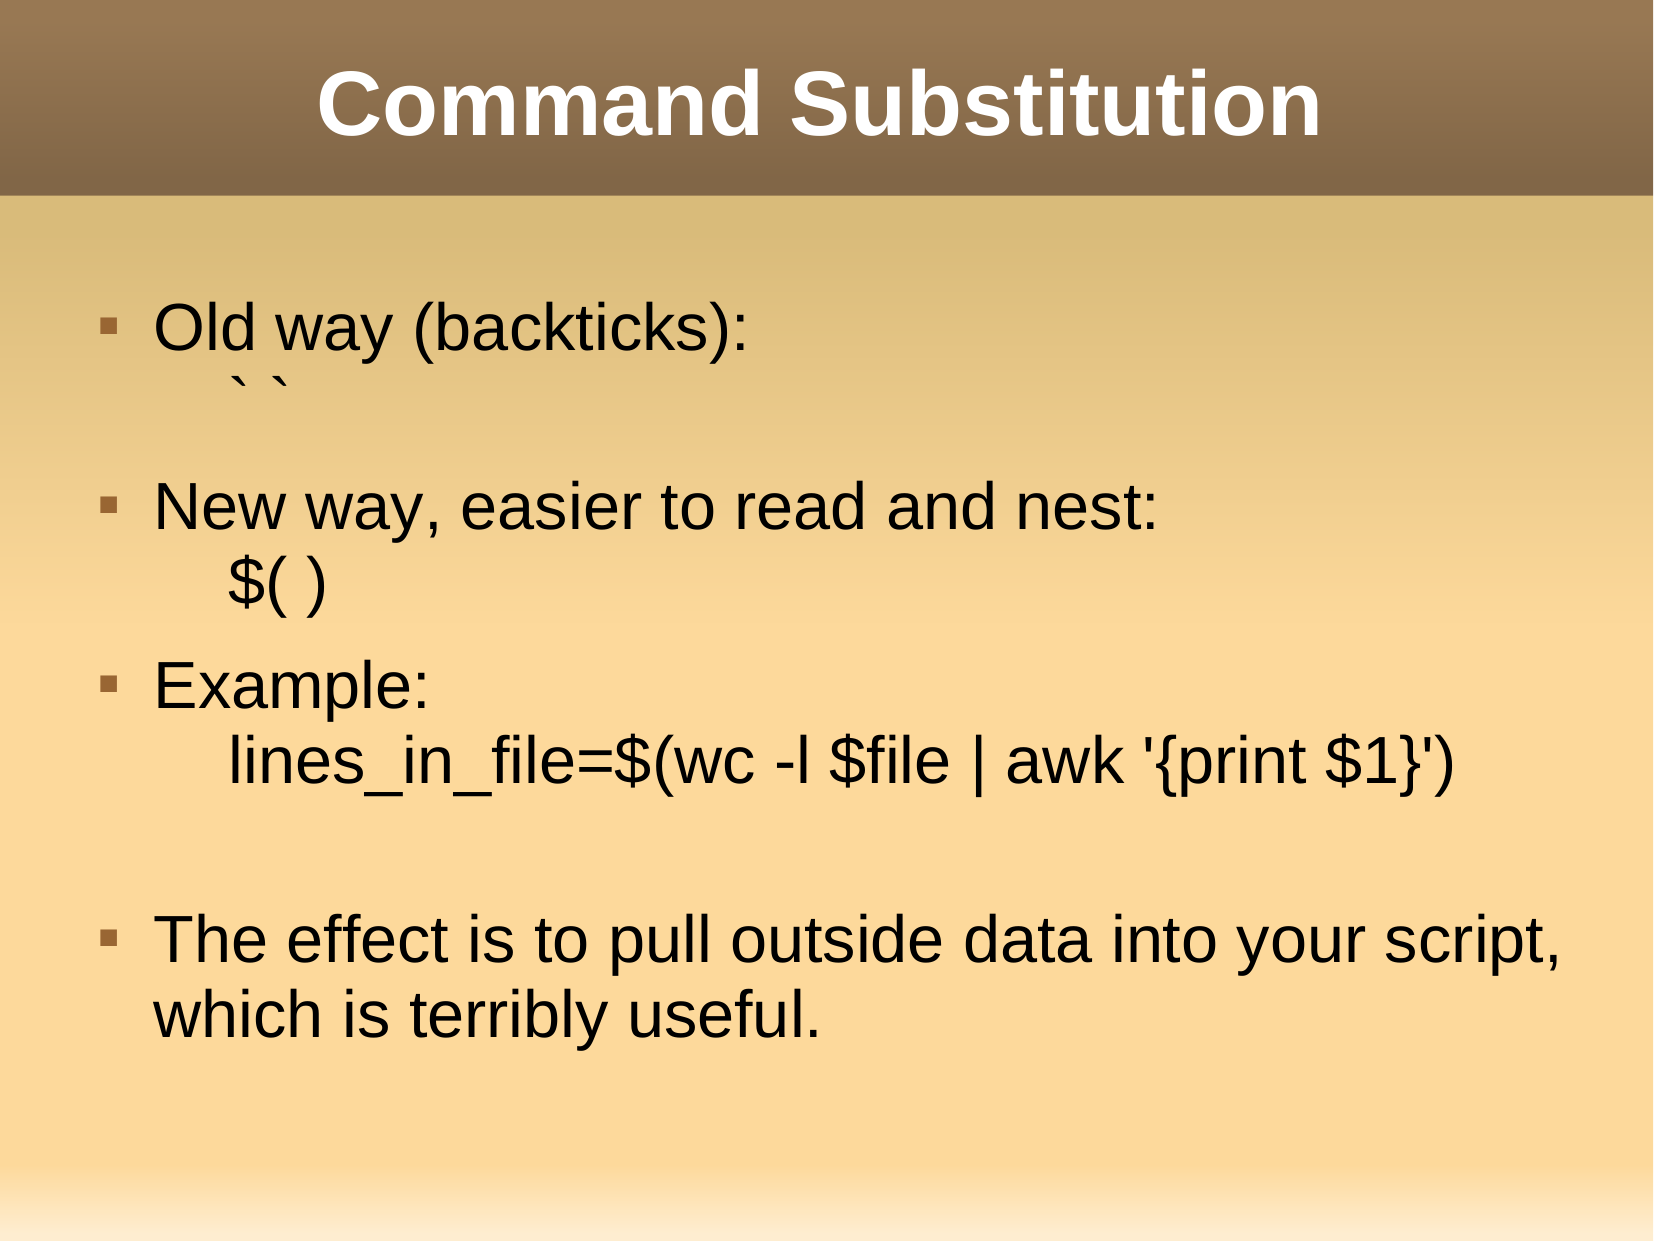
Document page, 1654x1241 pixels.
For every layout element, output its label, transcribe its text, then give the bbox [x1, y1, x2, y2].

list Old way (backticks): ` ` New way, easier to read and nest: $( ) Example: lines_in_file=$(wc -l $file | awk '{print $1}') The effect is to pull outside data into your script, which is terribly useful. [82, 290, 1571, 1109]
title Command Substitution [76, 0, 1565, 208]
picture [0, 0, 1654, 1241]
